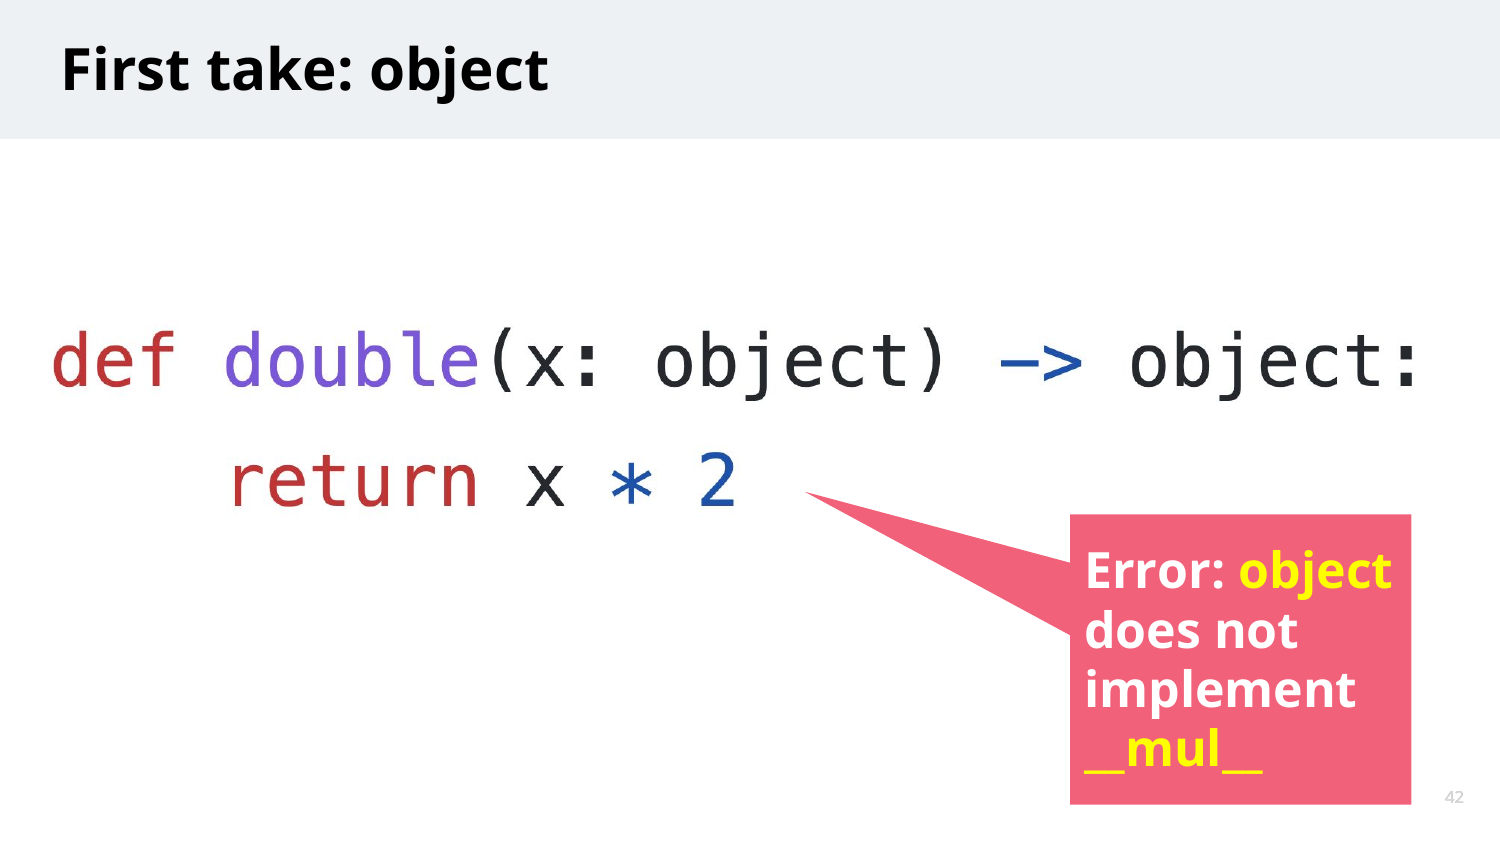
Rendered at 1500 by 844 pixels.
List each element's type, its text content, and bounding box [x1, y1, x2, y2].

text_box does not [1084, 594, 1313, 654]
text_box implement [1084, 654, 1372, 723]
text_box [0, 139, 1500, 844]
text_box 42 [1445, 785, 1465, 809]
text_box First take: object [60, 28, 550, 108]
text_box [1, 1, 1499, 138]
text_box Error: object [1084, 535, 1407, 604]
picture [24, 313, 1475, 530]
text_box __mul__ [1084, 713, 1264, 782]
